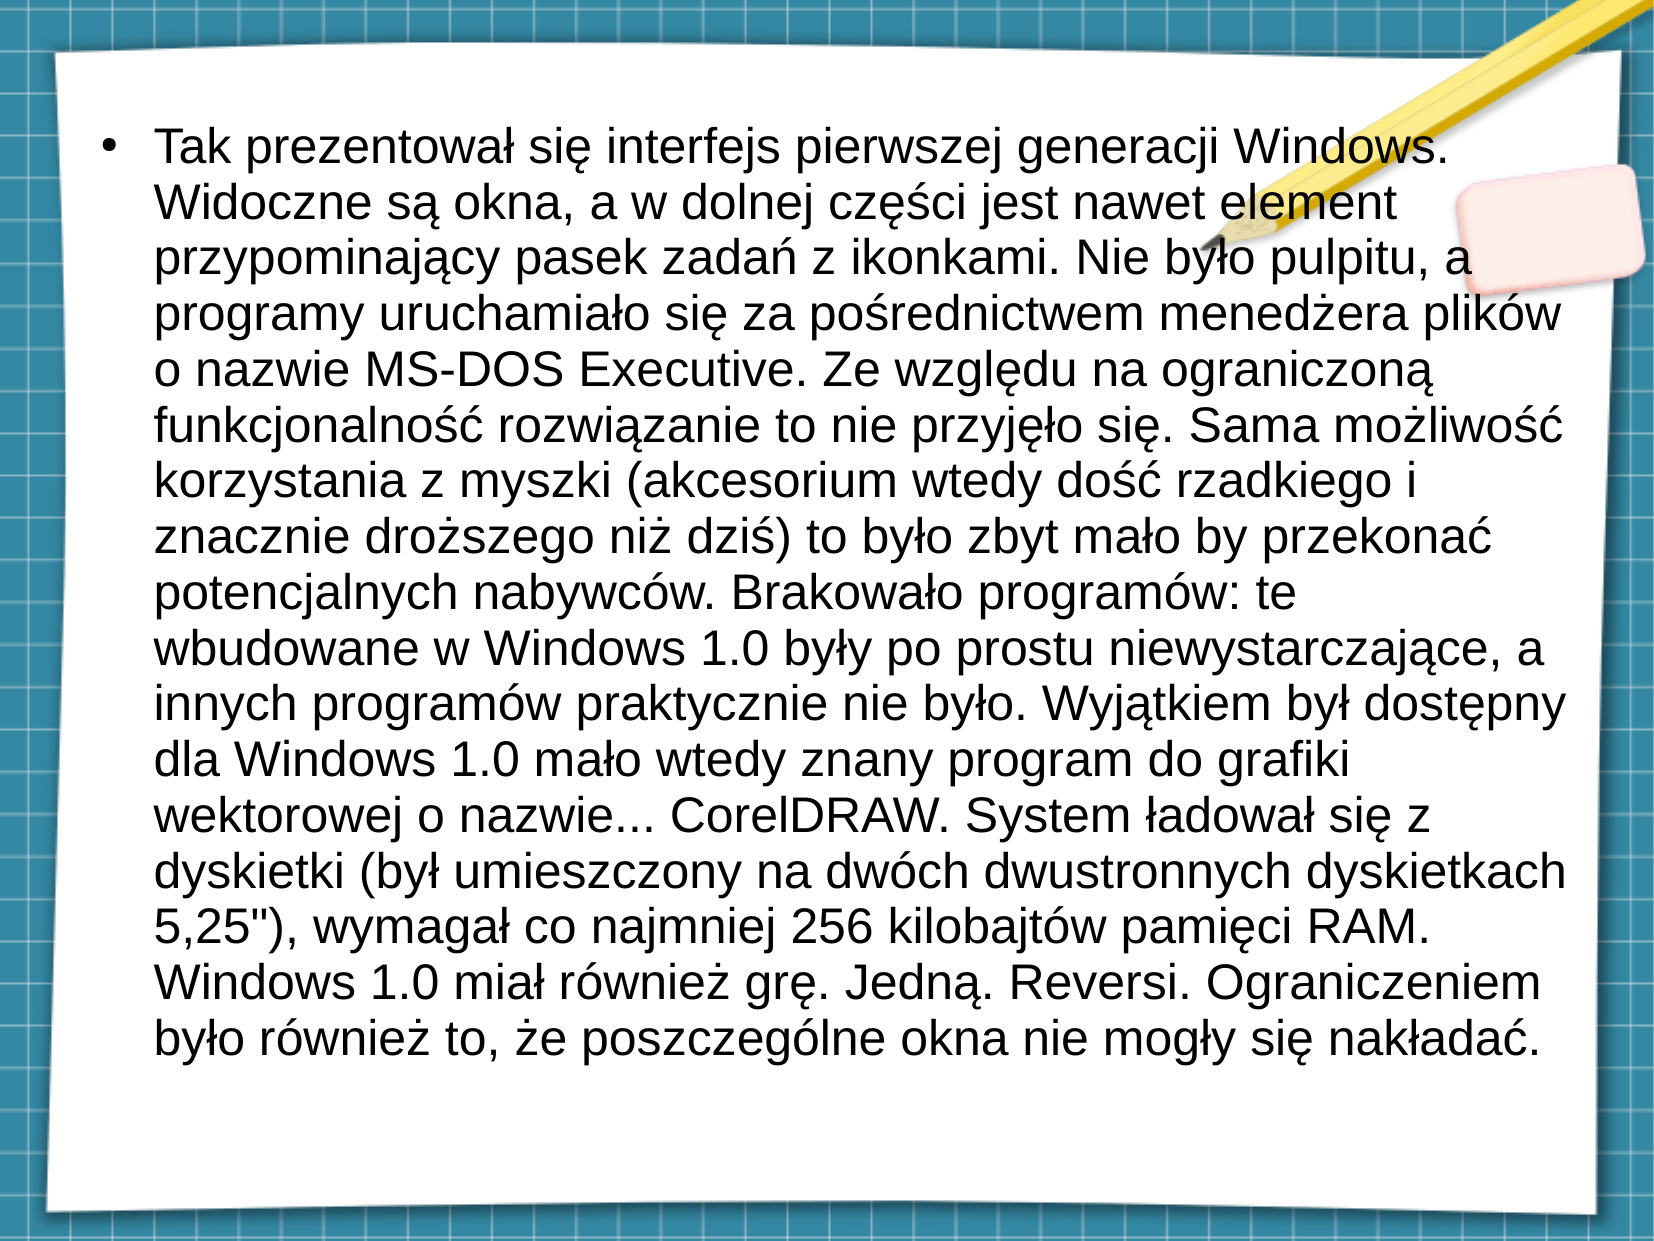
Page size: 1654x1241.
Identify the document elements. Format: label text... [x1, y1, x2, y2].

picture [0, 0, 1654, 1241]
list Tak prezentował się interfejs pierwszej generacji Windows. Widoczne są okna, a w dolnej części jest nawet element przypominający pasek zadań z ikonkami. Nie było pulpitu, a programy uruchamiało się za pośrednictwem menedżera plików o nazwie MS-DOS Executive. Ze względu na ograniczoną funkcjonalność rozwiązanie to nie przyjęło się. Sama możliwość korzystania z myszki (akcesorium wtedy dość rzadkiego i znacznie droższego niż dziś) to było zbyt mało by przekonać potencjalnych nabywców. Brakowało programów: te wbudowane w Windows 1.0 były po prostu niewystarczające, a innych programów praktycznie nie było. Wyjątkiem był dostępny dla Windows 1.0 mało wtedy znany program do grafiki wektorowej o nazwie... CorelDRAW. System ładował się z dyskietki (był umieszczony na dwóch dwustronnych dyskietkach 5,25"), wymagał co najmniej 256 kilobajtów pamięci RAM. Windows 1.0 miał również grę. Jedną. Reversi. Ograniczeniem było również to, że poszczególne okna nie mogły się nakładać. [82, 118, 1571, 1241]
